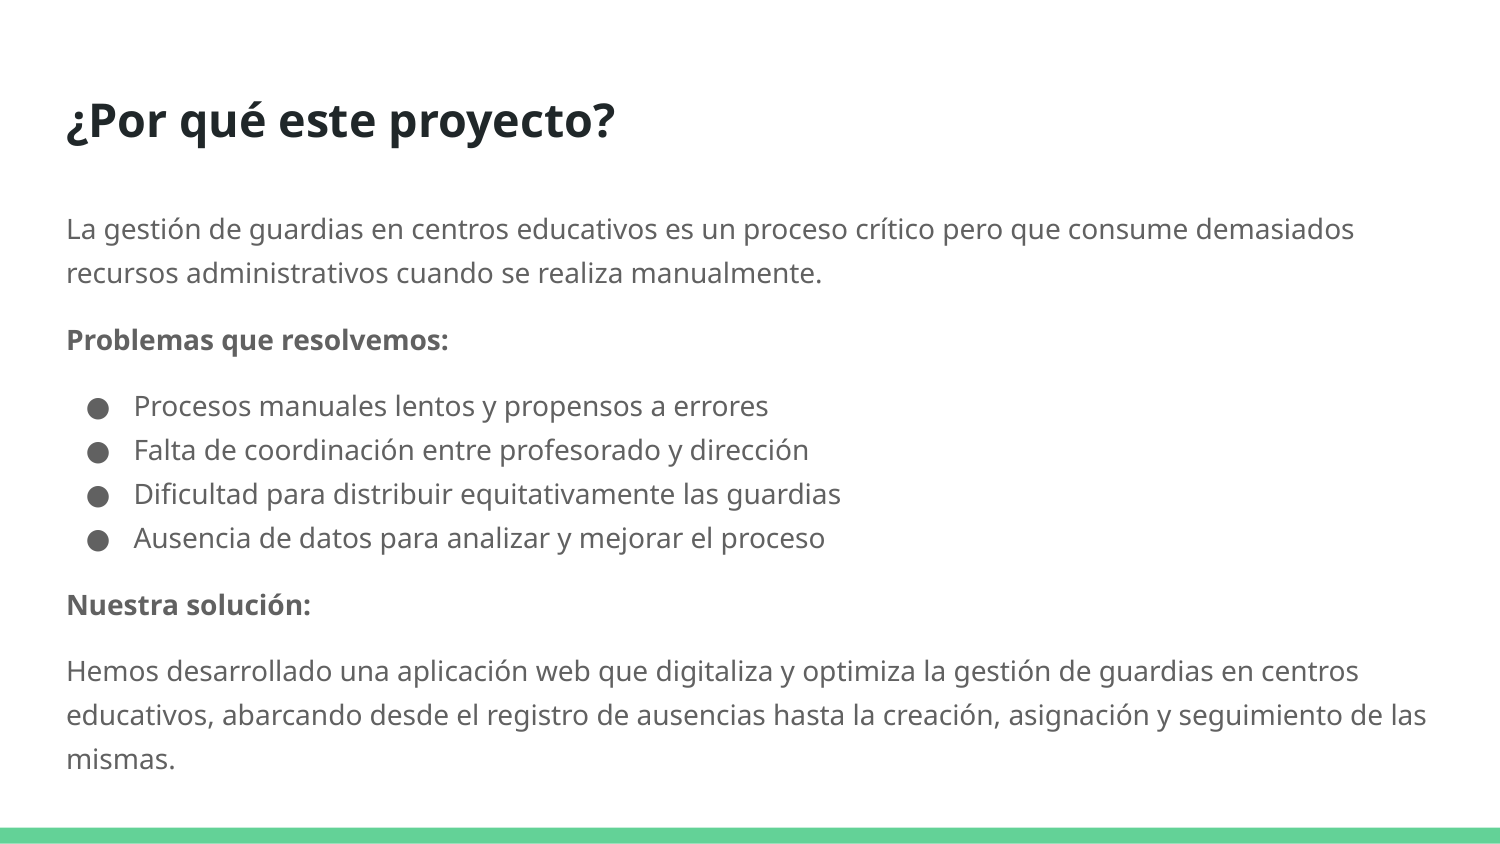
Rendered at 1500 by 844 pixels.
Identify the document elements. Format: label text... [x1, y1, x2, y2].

title ¿Por qué este proyecto? [51, 72, 1449, 167]
list La gestión de guardias en centros educativos es un proceso crítico pero que consume demasiados recursos administrativos cuando se realiza manualmente. Problemas que resolvemos: Procesos manuales lentos y propensos a errores Falta de coordinación entre profesorado y dirección Dificultad para distribuir equitativamente las guardias Ausencia de datos para analizar y mejorar el proceso Nuestra solución: Hemos desarrollado una aplicación web que digitaliza y optimiza la gestión de guardias en centros educativos, abarcando desde el registro de ausencias hasta la creación, asignación y seguimiento de las mismas. [51, 189, 1449, 794]
